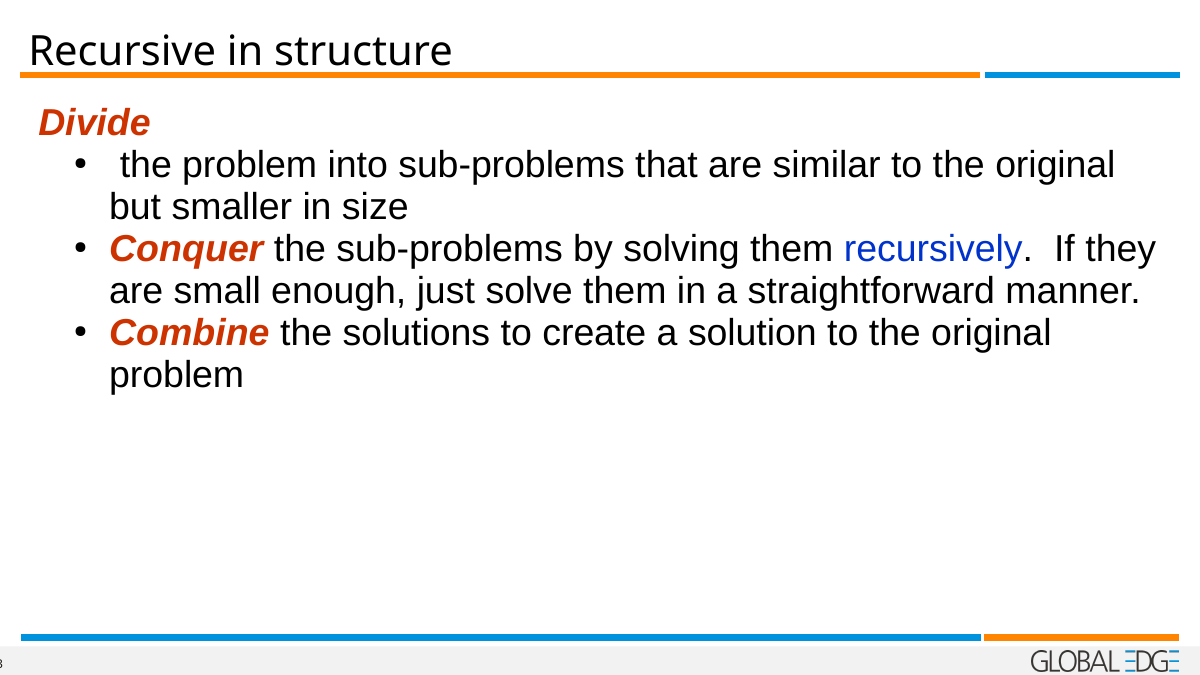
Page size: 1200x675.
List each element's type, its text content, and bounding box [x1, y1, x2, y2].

text_box Divide the problem into sub-problems that are similar to the original but smaller in size Conquer the sub-problems by solving them recursively. If they are small enough, just solve them in a straightforward manner. Combine the solutions to create a solution to the original problem [23, 94, 1177, 404]
text_box Recursive in structure [13, 13, 782, 78]
picture [1031, 650, 1179, 672]
